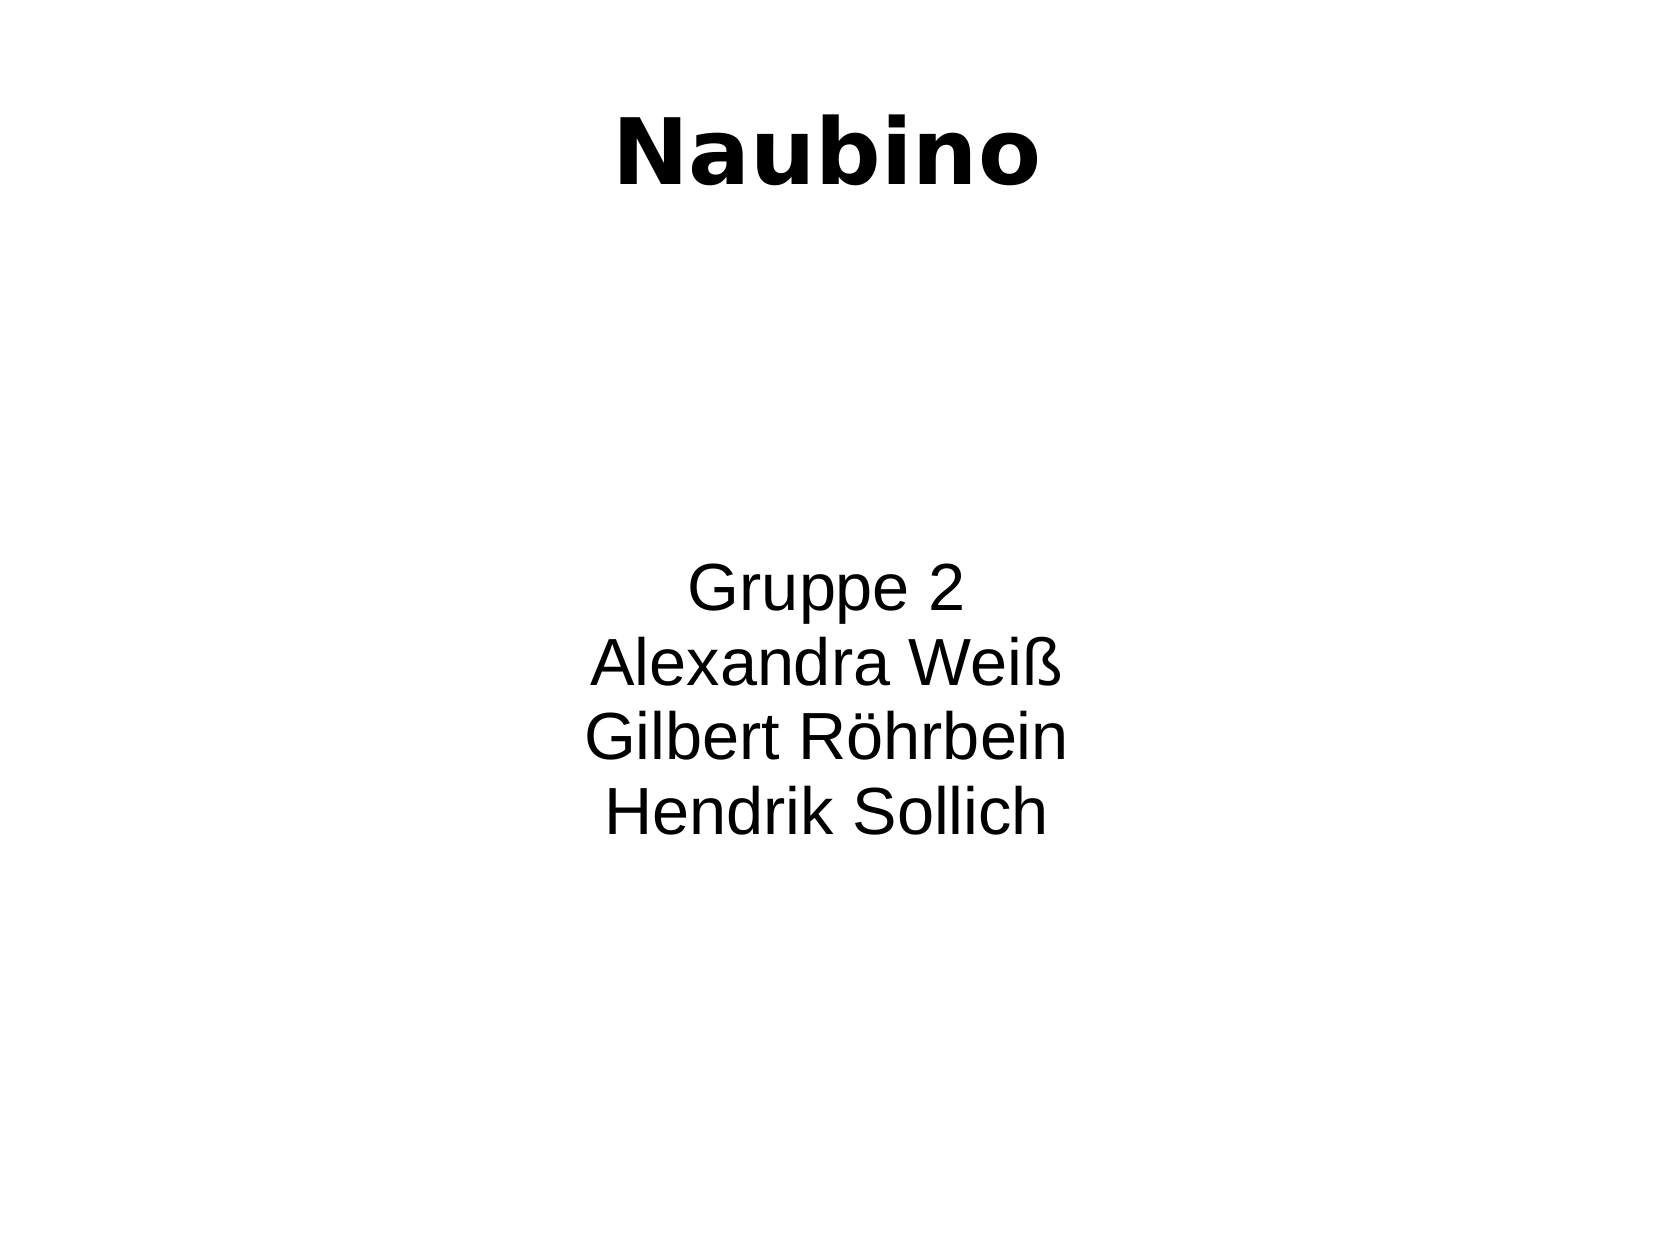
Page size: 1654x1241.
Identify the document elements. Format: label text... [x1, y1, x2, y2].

title Naubino [82, 56, 1571, 250]
subtitle Gruppe 2 Alexandra Weiß Gilbert Röhrbein Hendrik Sollich [82, 290, 1571, 1109]
